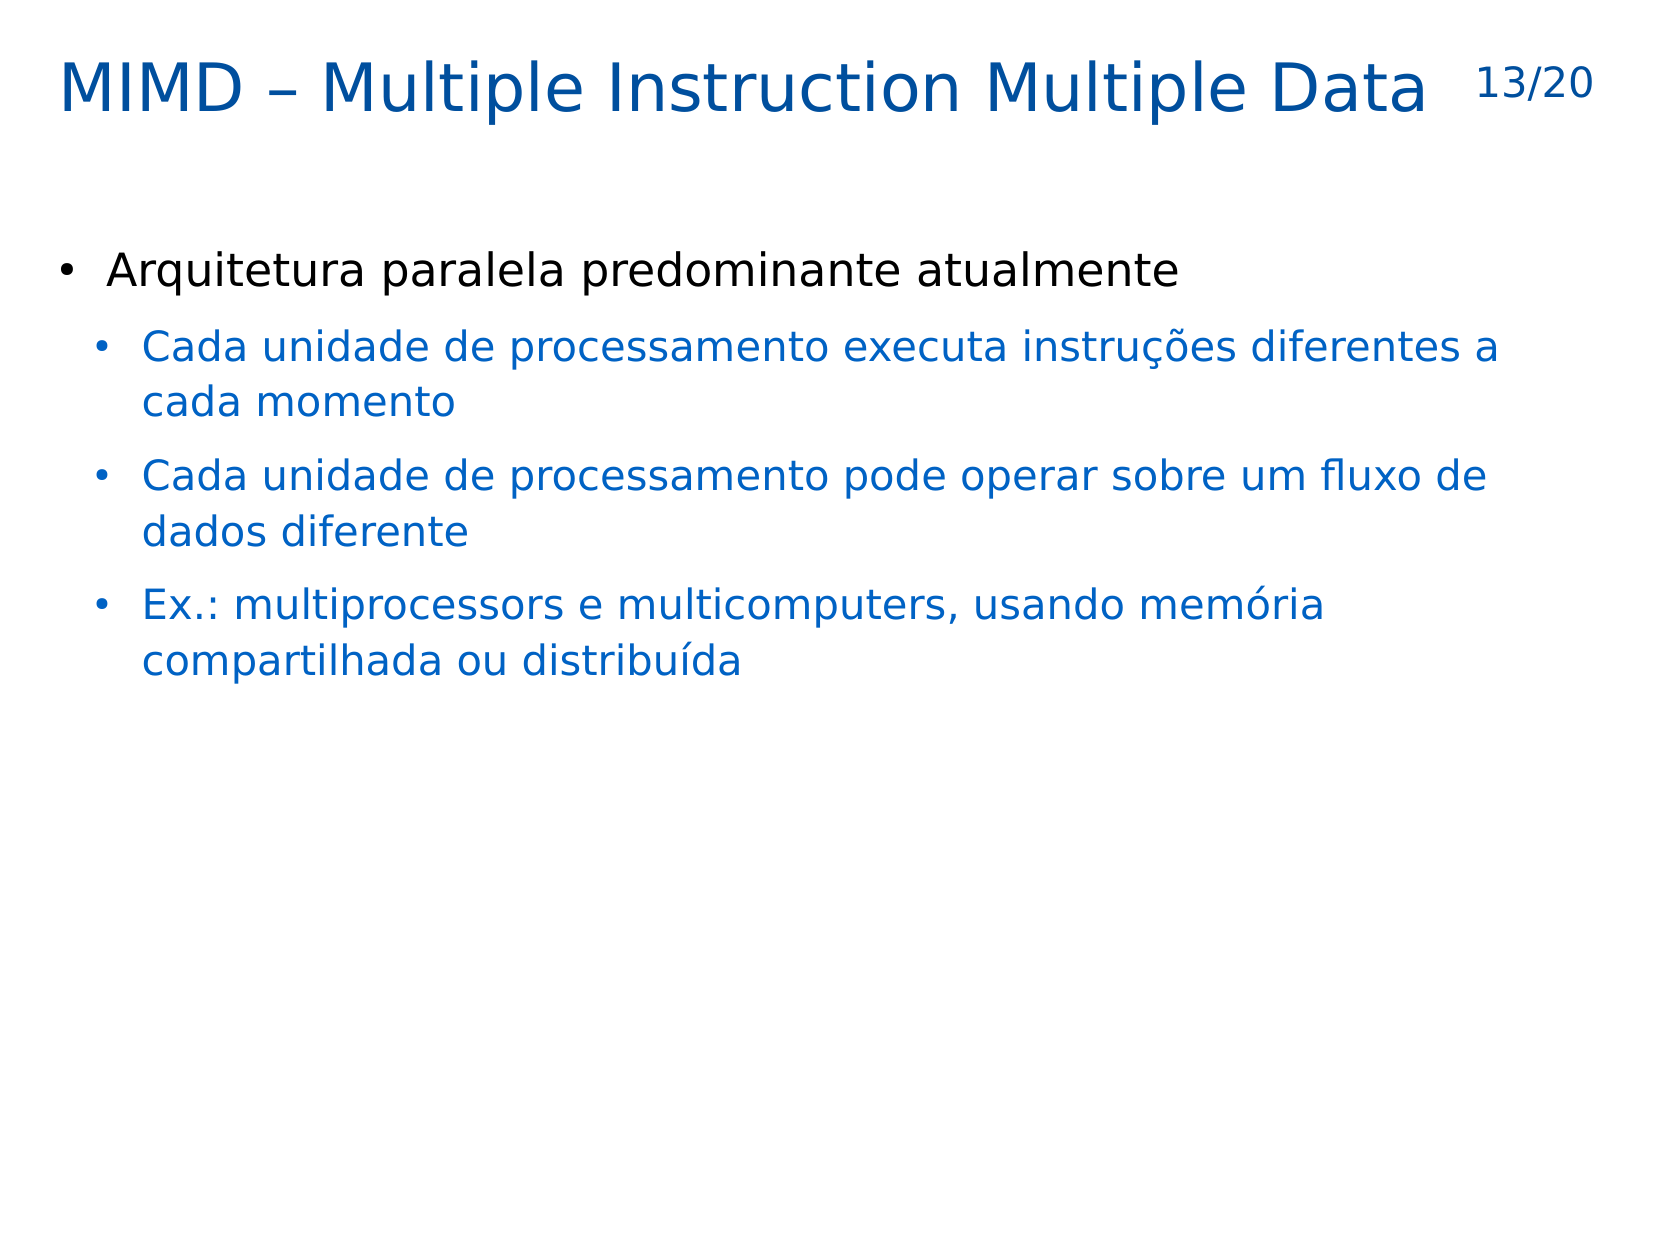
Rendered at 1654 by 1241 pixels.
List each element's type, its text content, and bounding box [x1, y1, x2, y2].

title MIMD – Multiple Instruction Multiple Data [59, 29, 1625, 148]
list Arquitetura paralela predominante atualmente Cada unidade de processamento executa instruções diferentes a cada momento Cada unidade de processamento pode operar sobre um fluxo de dados diferente Ex.: multiprocessors e multicomputers, usando memória compartilhada ou distribuída [59, 236, 1595, 1182]
